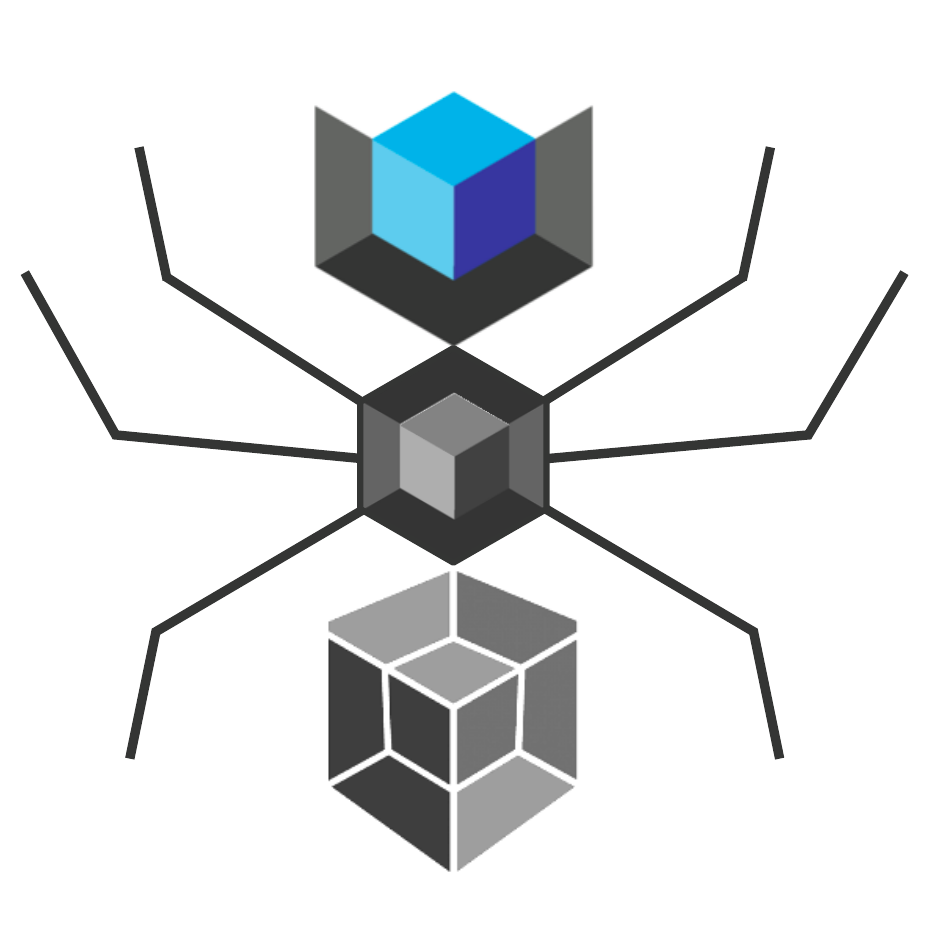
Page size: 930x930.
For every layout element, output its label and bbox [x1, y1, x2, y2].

picture [618, 545, 630, 552]
picture [277, 545, 292, 554]
text_box [360, 348, 547, 563]
picture [277, 62, 630, 897]
picture [597, 366, 612, 375]
picture [299, 369, 309, 375]
